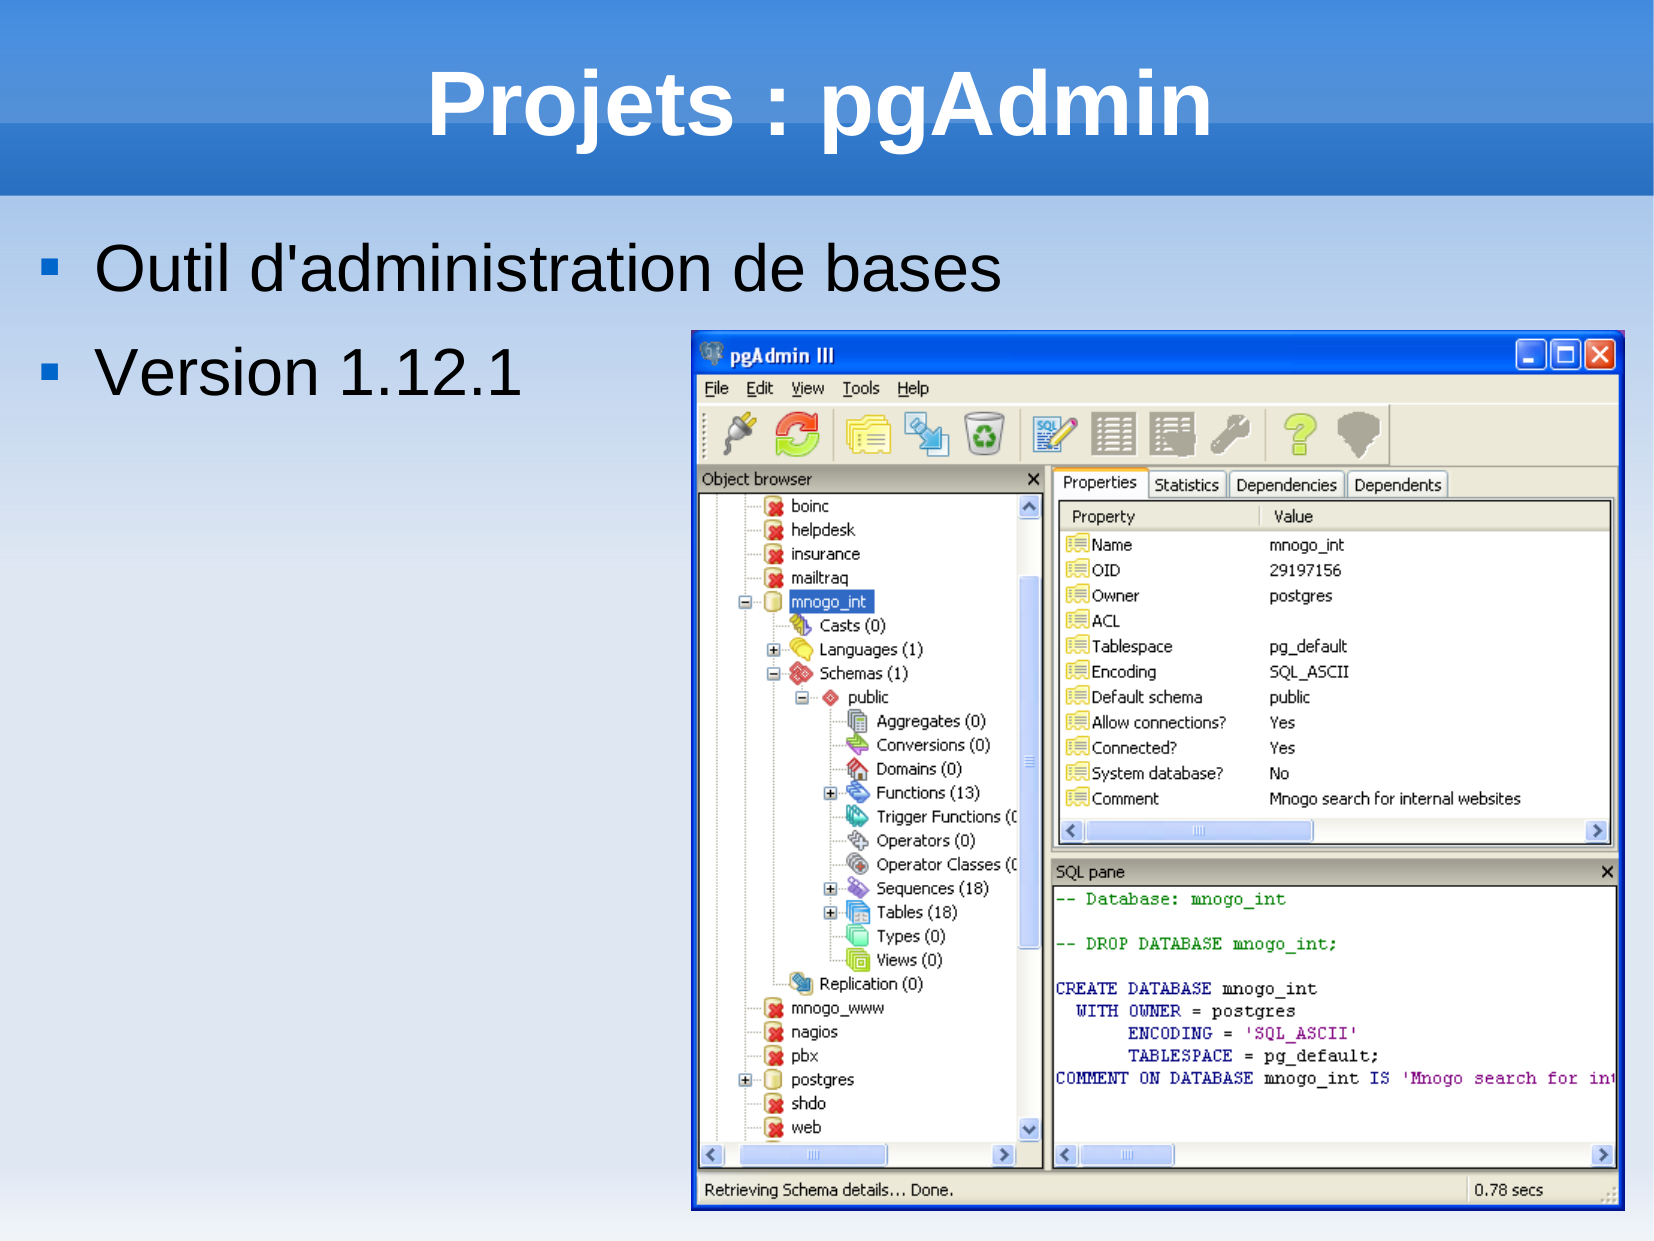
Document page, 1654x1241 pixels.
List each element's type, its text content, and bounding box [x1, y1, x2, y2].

title Projets : pgAdmin [76, 0, 1565, 208]
list Outil d'administration de bases Version 1.12.1 [23, 231, 1034, 443]
picture [0, 0, 1654, 1241]
